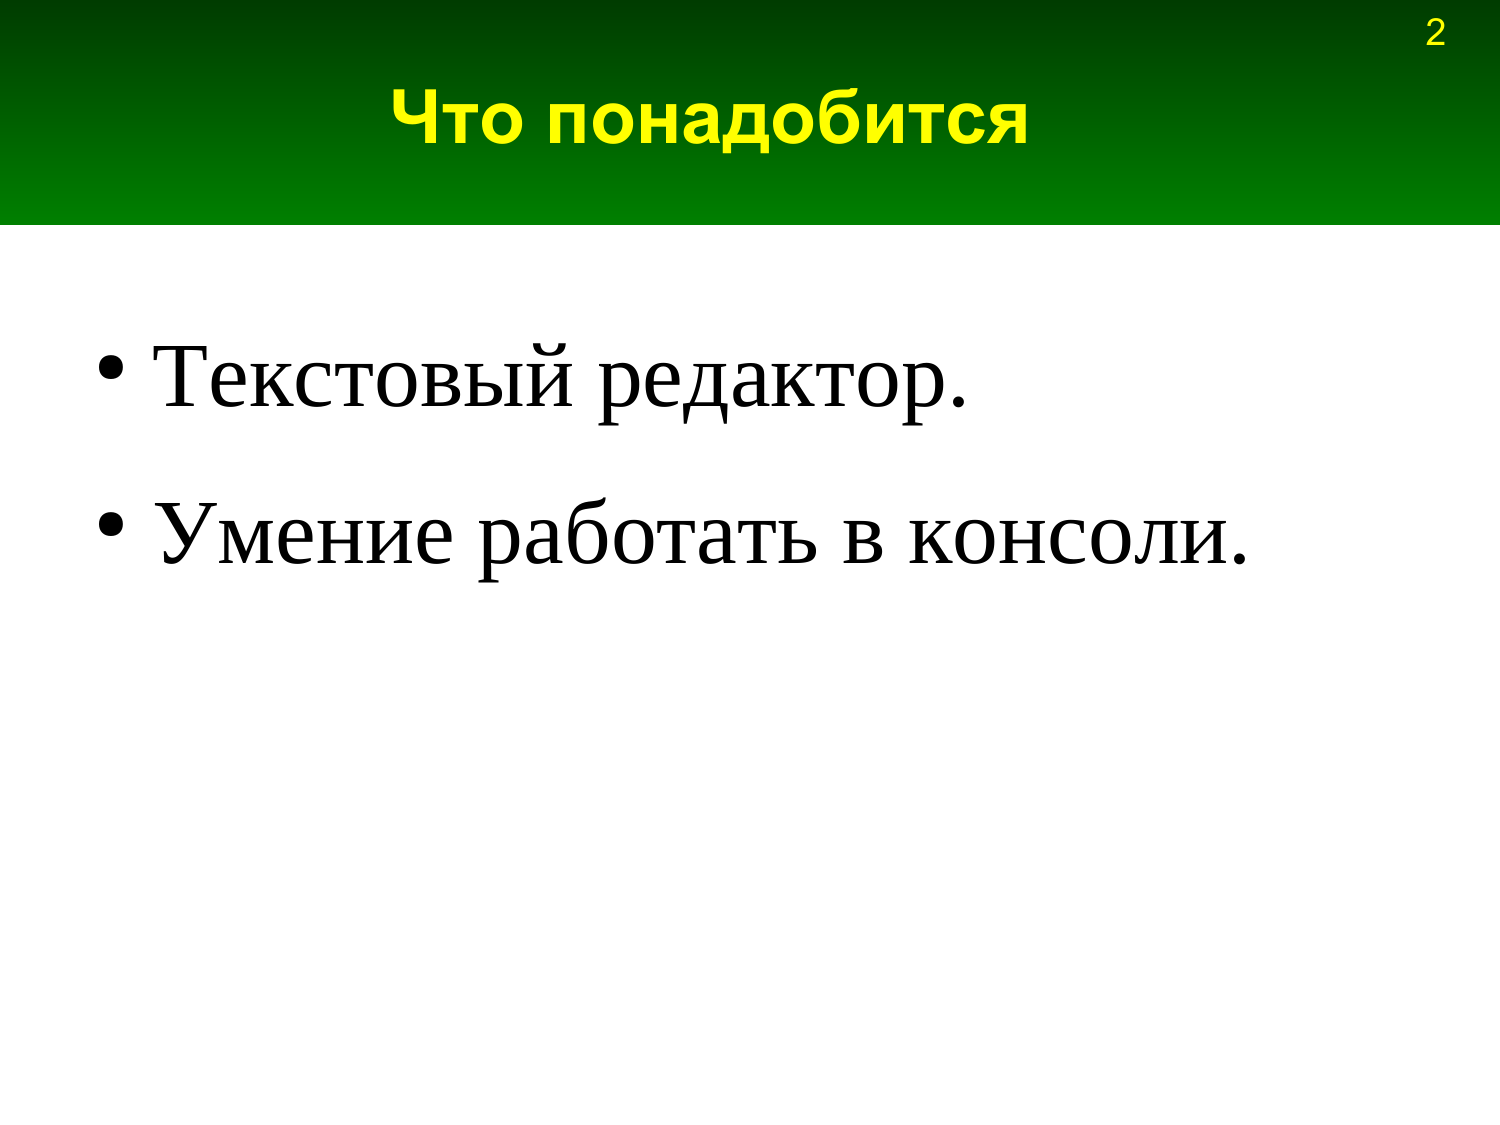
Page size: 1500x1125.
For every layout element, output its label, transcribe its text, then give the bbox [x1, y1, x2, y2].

text_box Текстовый редактор. Умение работать в консоли. [94, 307, 1269, 590]
title Что понадобится [35, 11, 1386, 215]
